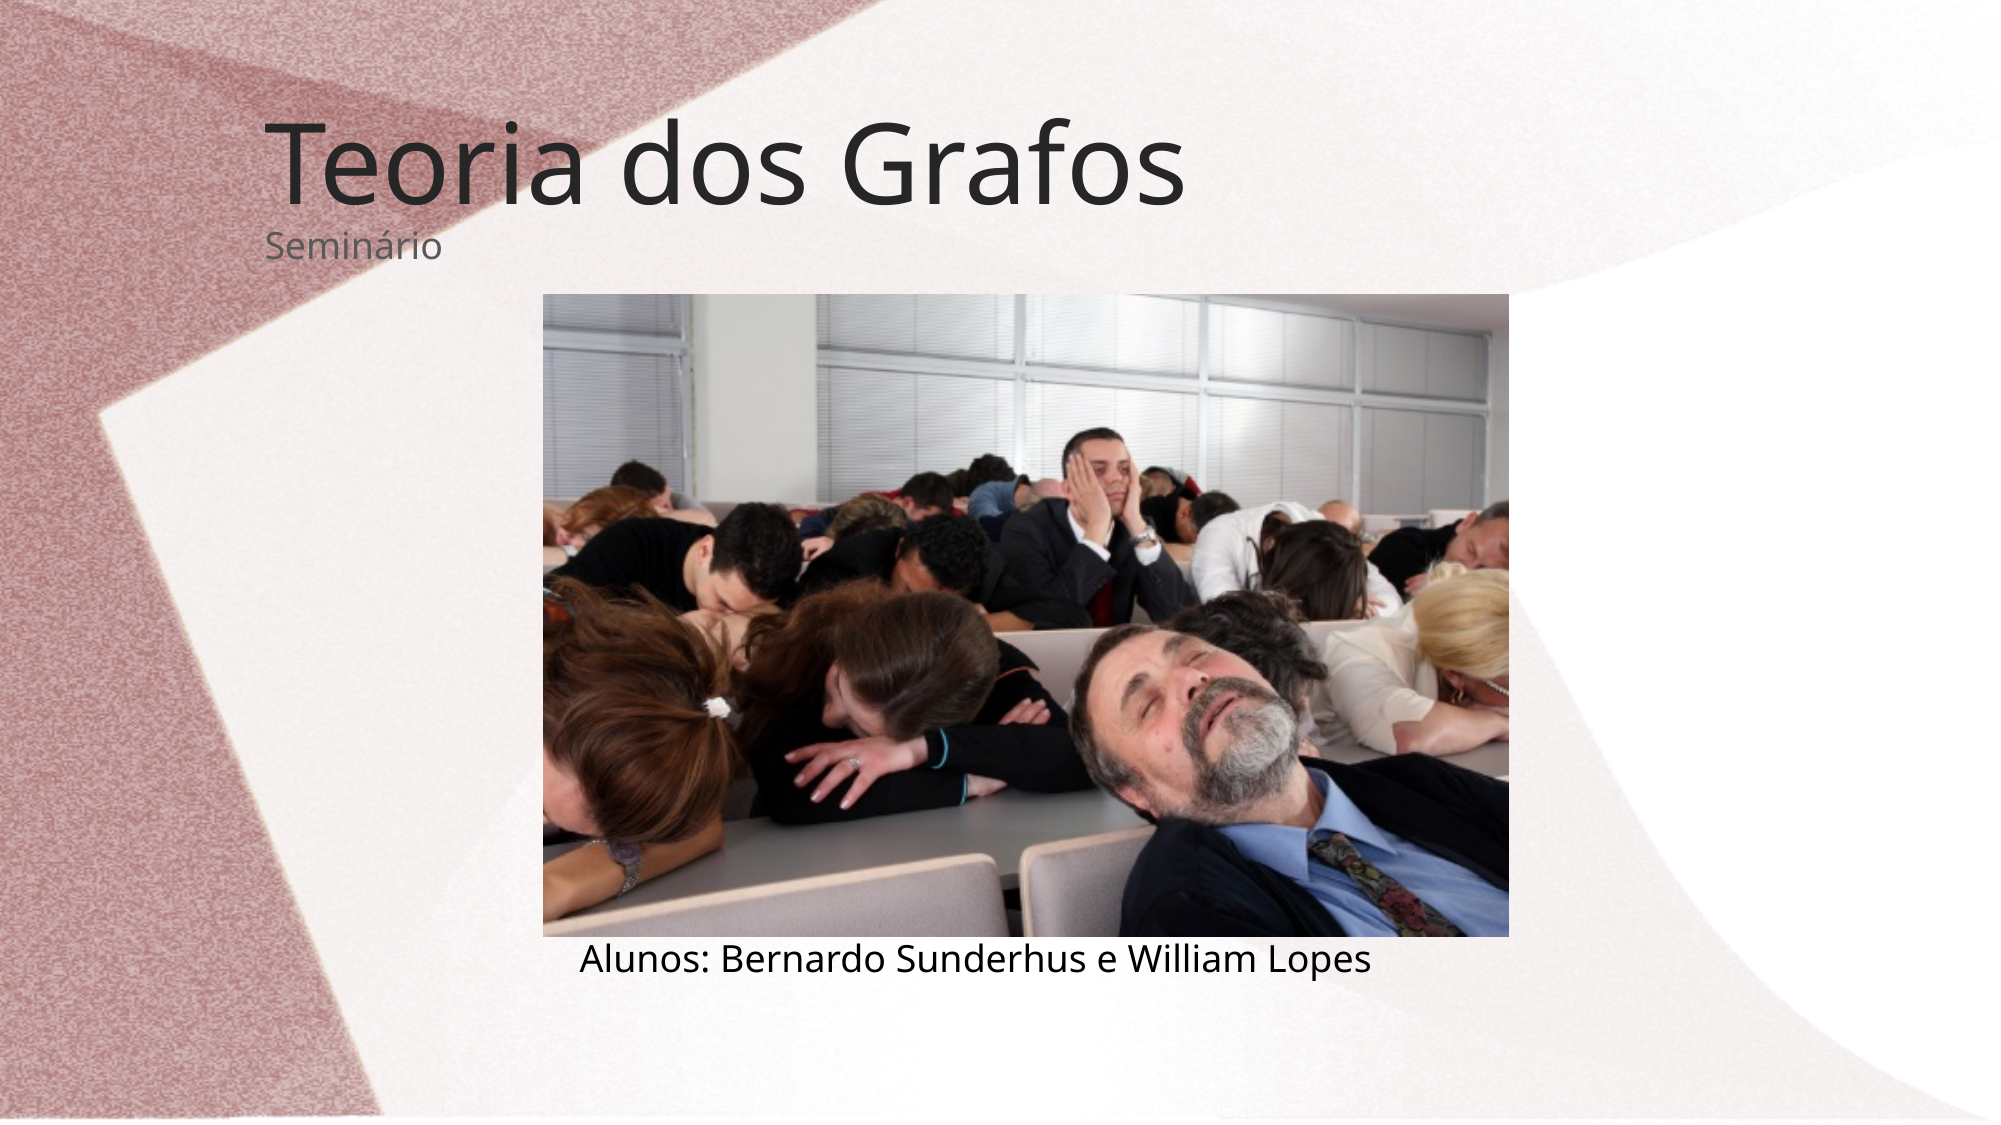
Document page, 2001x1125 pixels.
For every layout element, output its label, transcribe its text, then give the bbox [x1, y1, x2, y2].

text_box Teoria dos Grafos [249, 57, 1750, 214]
text_box Seminário [249, 214, 1750, 305]
picture [0, 0, 2001, 1125]
text_box Alunos: Bernardo Sunderhus e William Lopes [564, 937, 1436, 988]
